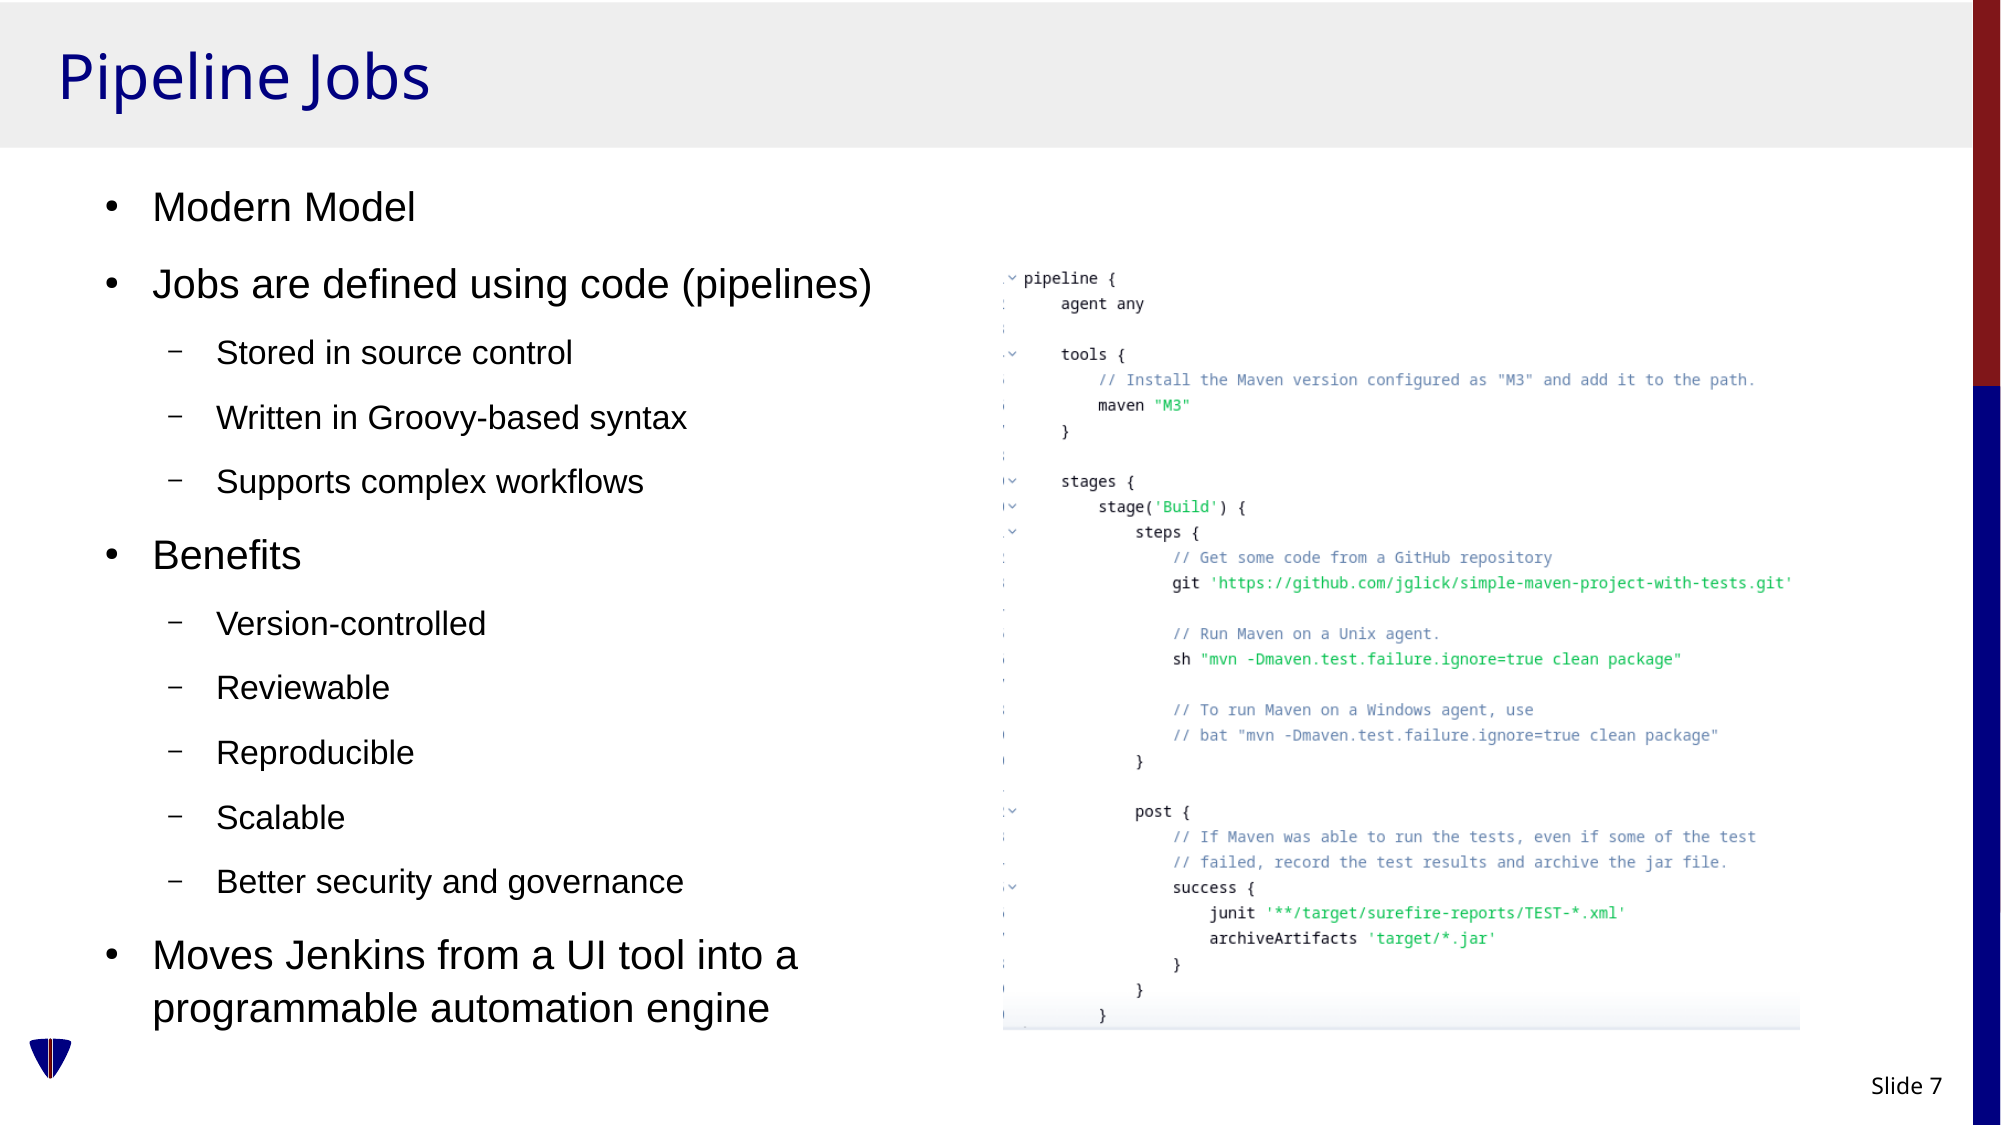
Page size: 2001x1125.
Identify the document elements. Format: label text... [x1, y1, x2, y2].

list Modern Model Jobs are defined using code (pipelines) Stored in source control Written in Groovy-based syntax Supports complex workflows Benefits Version-controlled Reviewable Reproducible Scalable Better security and governance Moves Jenkins from a UI tool into a programmable automation engine [88, 177, 886, 1034]
title Pipeline Jobs [0, 2, 1973, 148]
picture [1003, 265, 1800, 1031]
